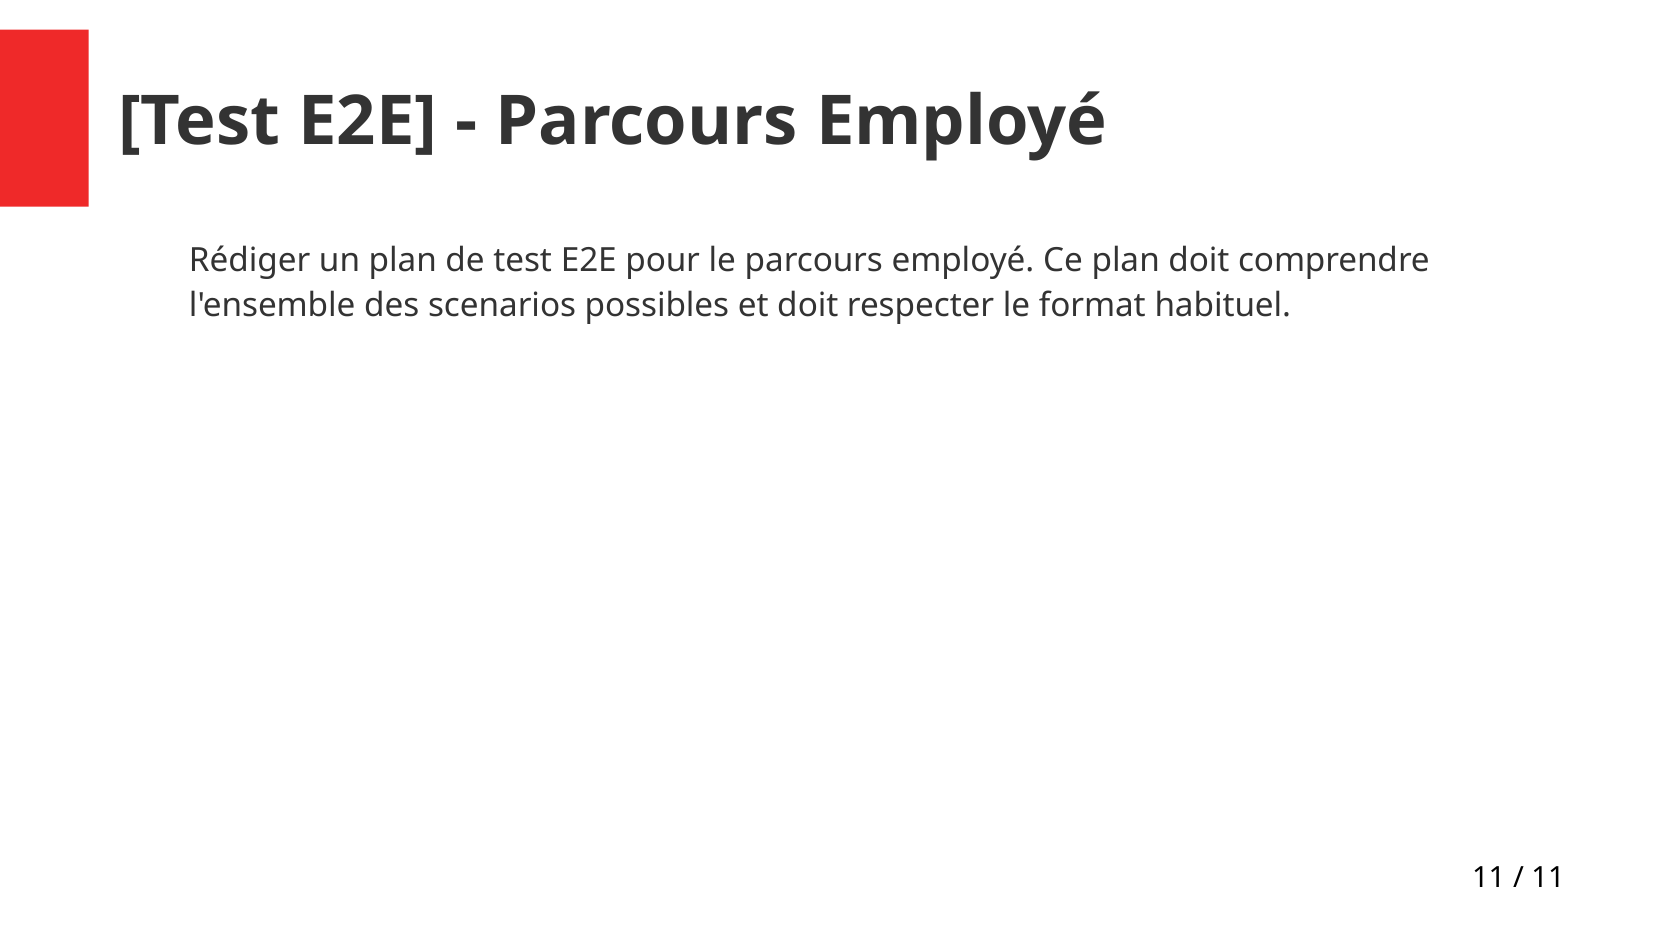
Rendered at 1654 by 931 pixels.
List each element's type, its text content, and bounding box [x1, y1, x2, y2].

list Rédiger un plan de test E2E pour le parcours employé. Ce plan doit comprendre l'ensemble des scenarios possibles et doit respecter le format habituel. [118, 236, 1595, 798]
title [Test E2E] - Parcours Employé [118, 29, 1595, 207]
